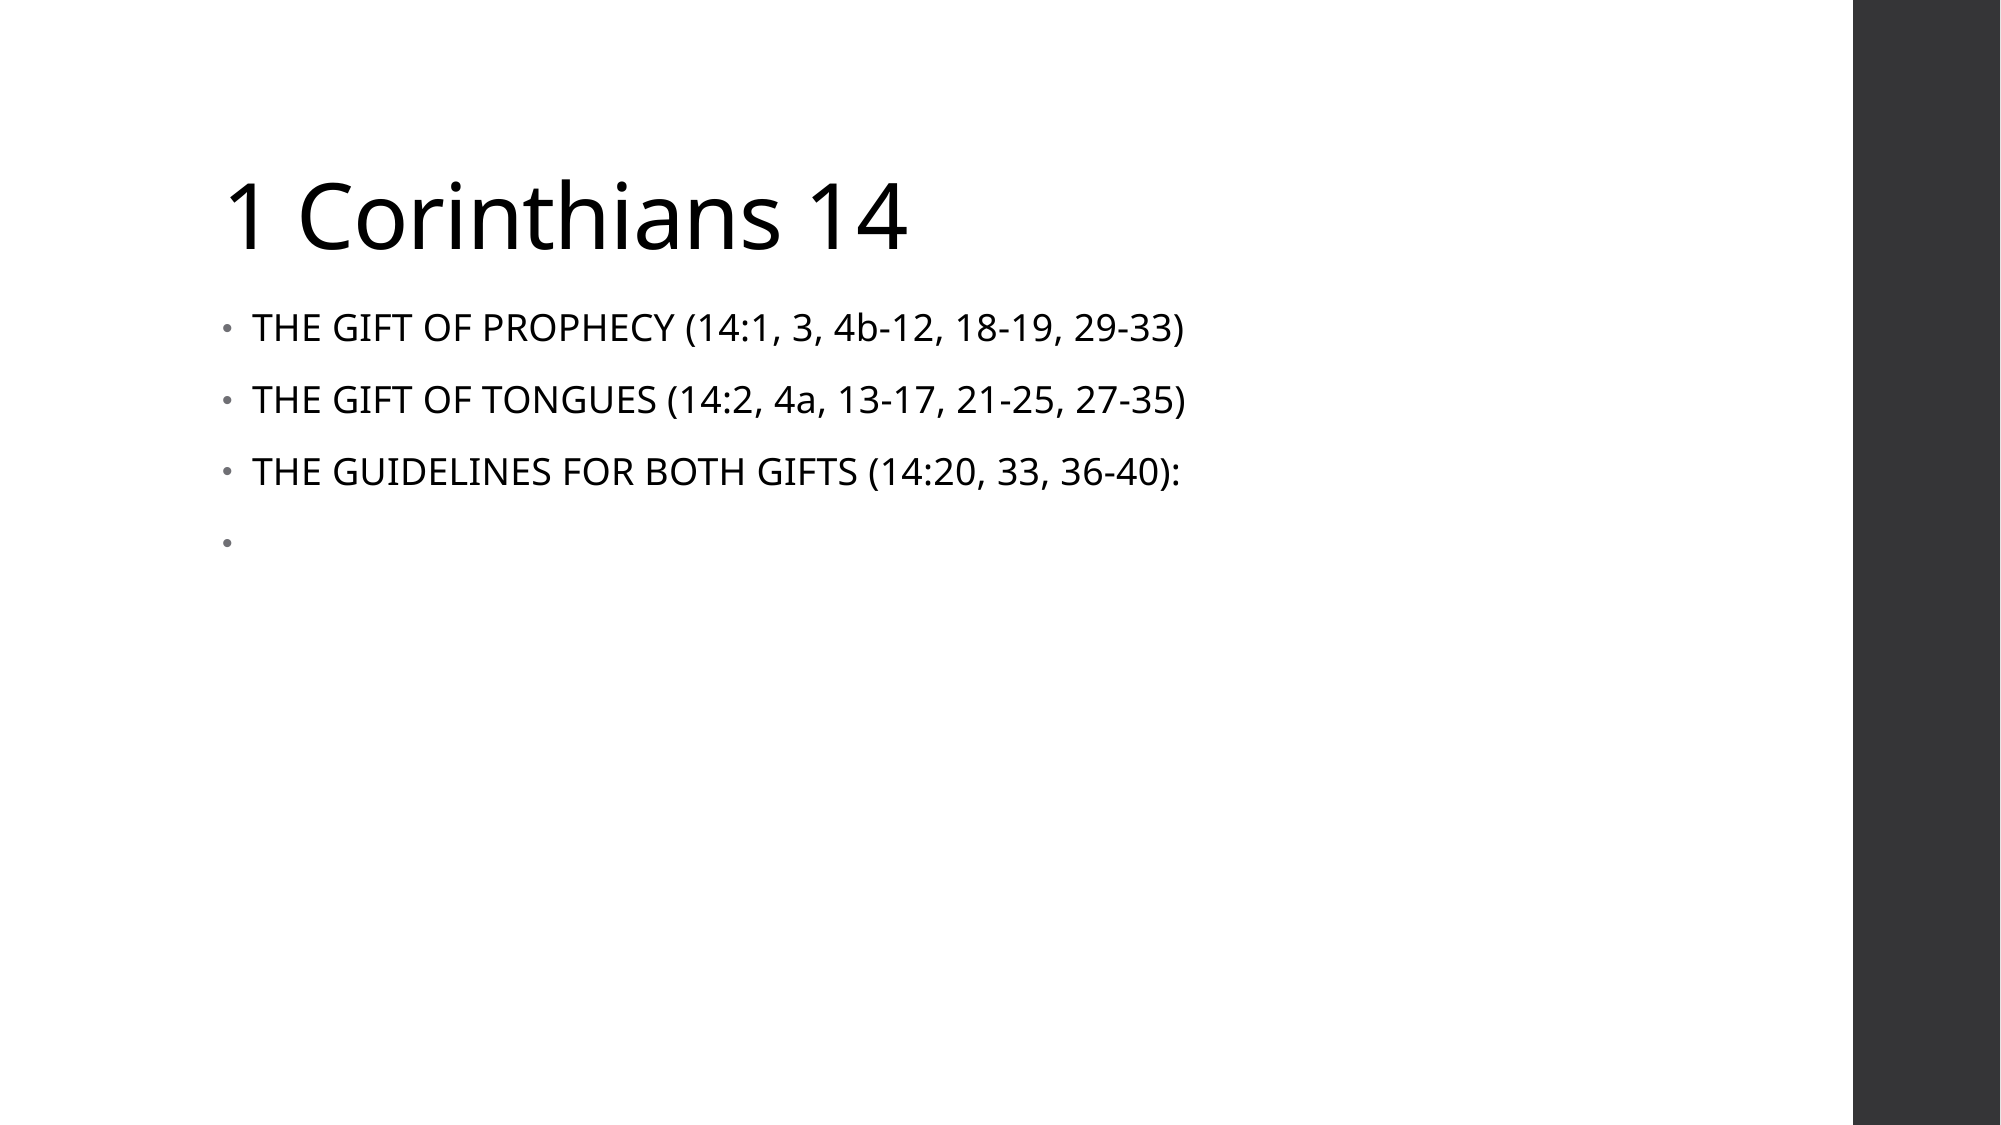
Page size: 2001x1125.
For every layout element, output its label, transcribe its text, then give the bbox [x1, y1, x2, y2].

title 1 Corinthians 14 [206, 60, 1797, 278]
list THE GIFT OF PROPHECY (14:1, 3, 4b-12, 18-19, 29-33) THE GIFT OF TONGUES (14:2, 4a, 13-17, 21-25, 27-35) THE GUIDELINES FOR BOTH GIFTS (14:20, 33, 36-40): [206, 299, 1617, 1014]
